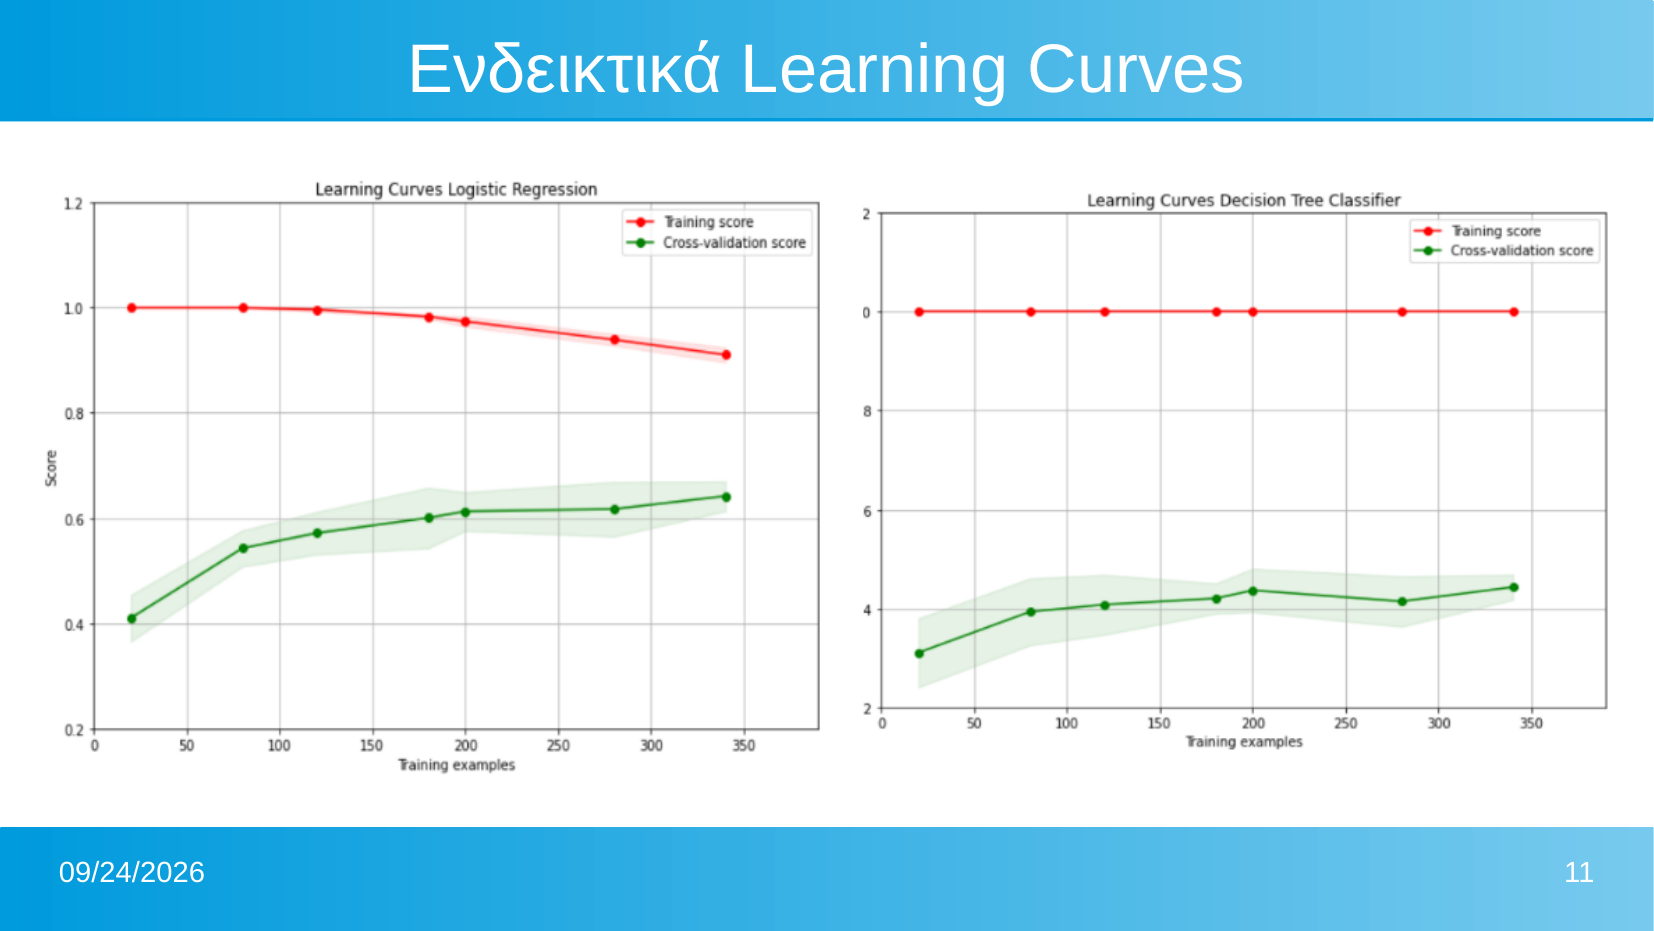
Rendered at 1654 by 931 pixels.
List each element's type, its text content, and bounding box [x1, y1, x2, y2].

picture [37, 149, 1651, 790]
title Ενδεικτικά Learning Curves [59, 29, 1595, 108]
